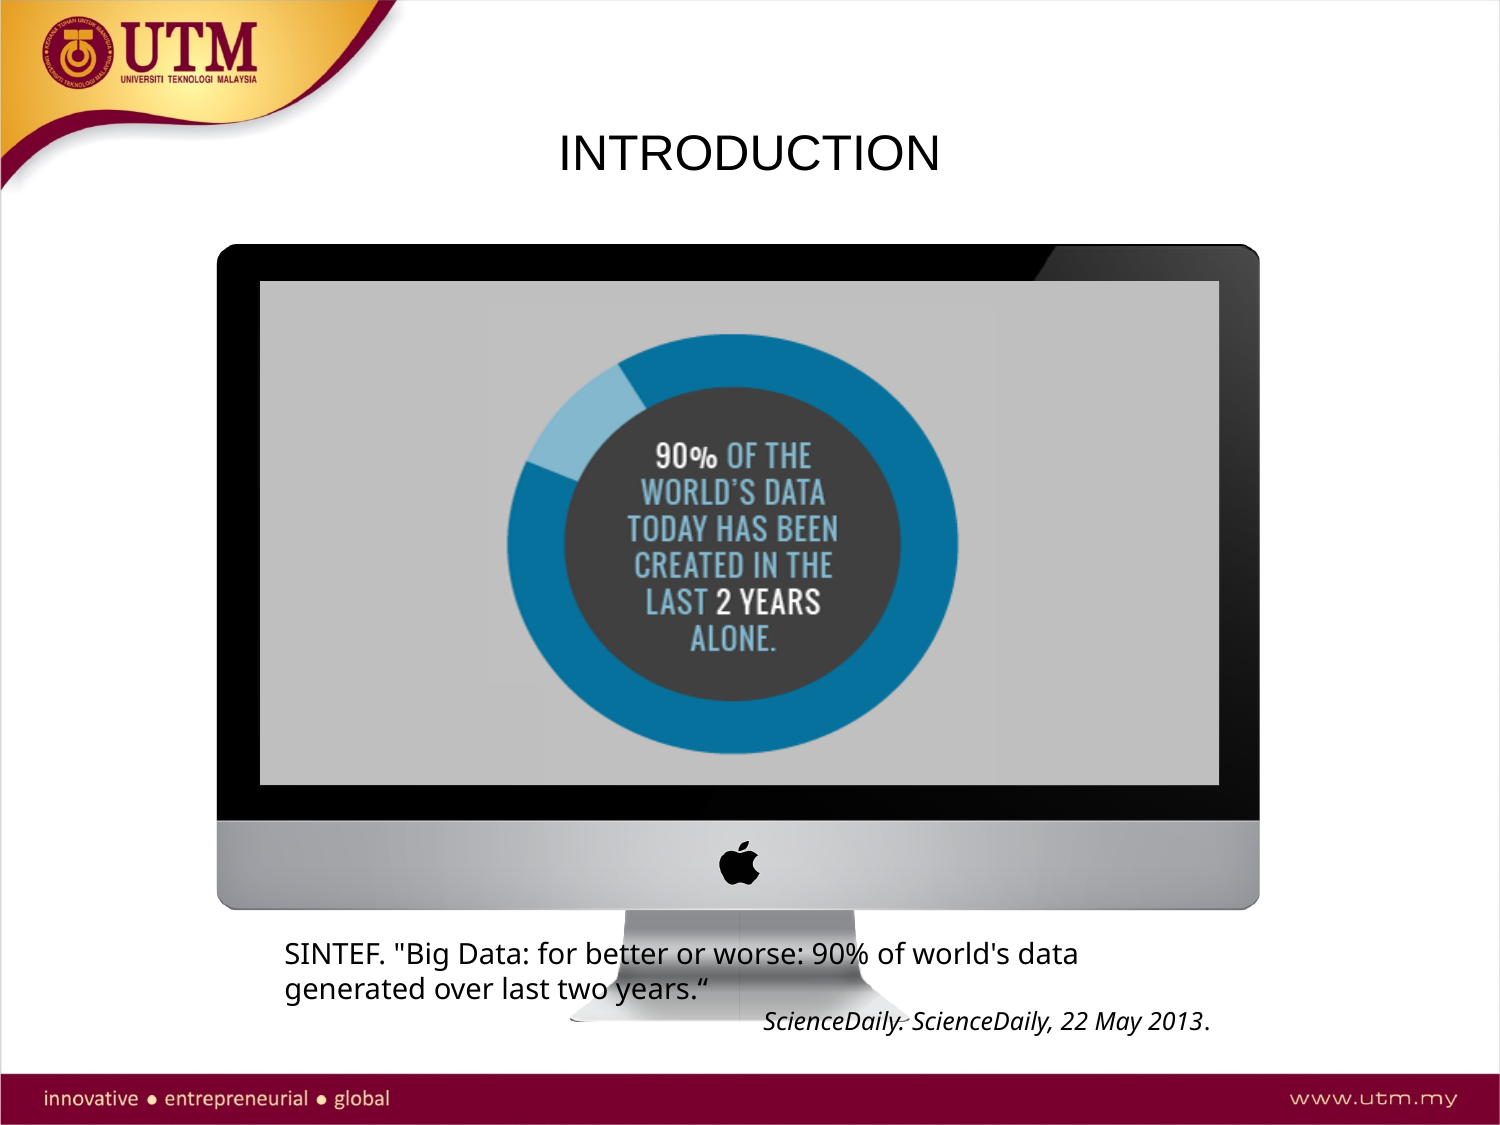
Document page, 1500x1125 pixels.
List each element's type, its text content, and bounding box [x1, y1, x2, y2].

text_box SINTEF. "Big Data: for better or worse: 90% of world's data generated over last two years.“ ScienceDaily. ScienceDaily, 22 May 2013. [269, 928, 1232, 1043]
picture [0, 0, 1500, 1125]
text_box INTRODUCTION [194, 117, 1305, 188]
